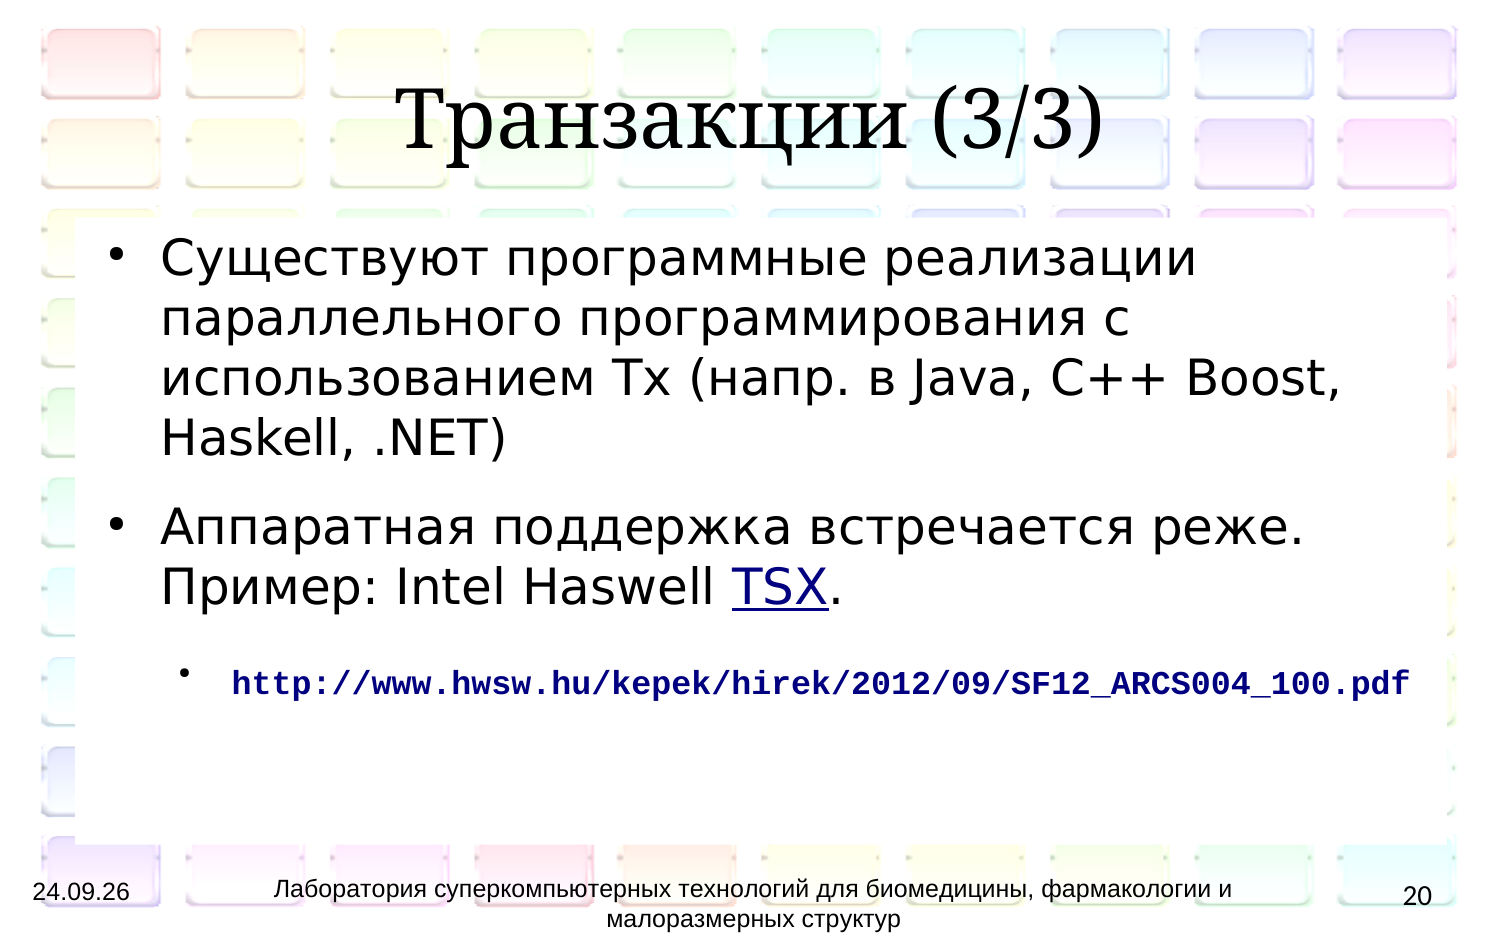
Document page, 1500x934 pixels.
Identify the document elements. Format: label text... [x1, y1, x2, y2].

text_box <номер> [1387, 868, 1473, 918]
text_box 14.04.14 [17, 868, 184, 918]
title Транзакции (3/3) [75, 37, 1426, 193]
text_box Лаборатория суперкомпьютерных технологий для биомедицины, фармакологии и малоразмерных структур [171, 864, 1338, 915]
list Существуют программные реализации параллельного программирования с использованием Tx (напр. в Java, С++ Boost, Haskell, .NET) Аппаратная поддержка встречается реже. Пример: Intel Haswell TSX. http://www.hwsw.hu/kepek/hirek/2012/09/SF12_ARCS004_100.pdf [75, 217, 1447, 845]
picture [0, 0, 1500, 934]
